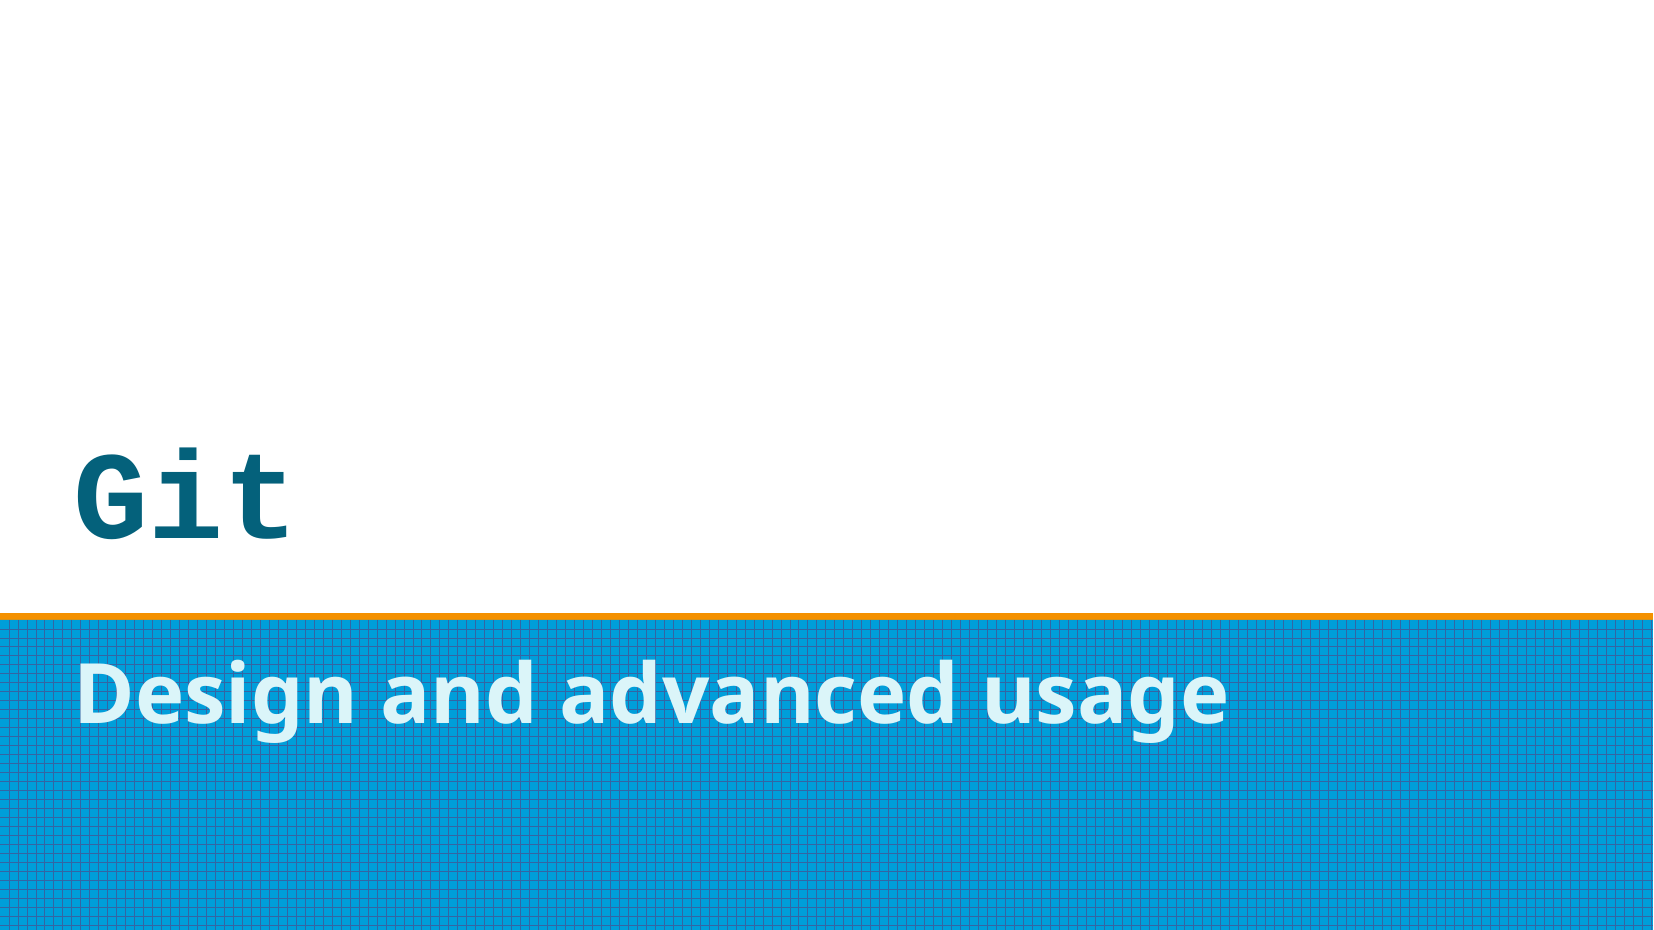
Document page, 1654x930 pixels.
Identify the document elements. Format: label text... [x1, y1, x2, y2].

subtitle Design and advanced usage [73, 634, 1550, 827]
title Git [73, 44, 1550, 576]
